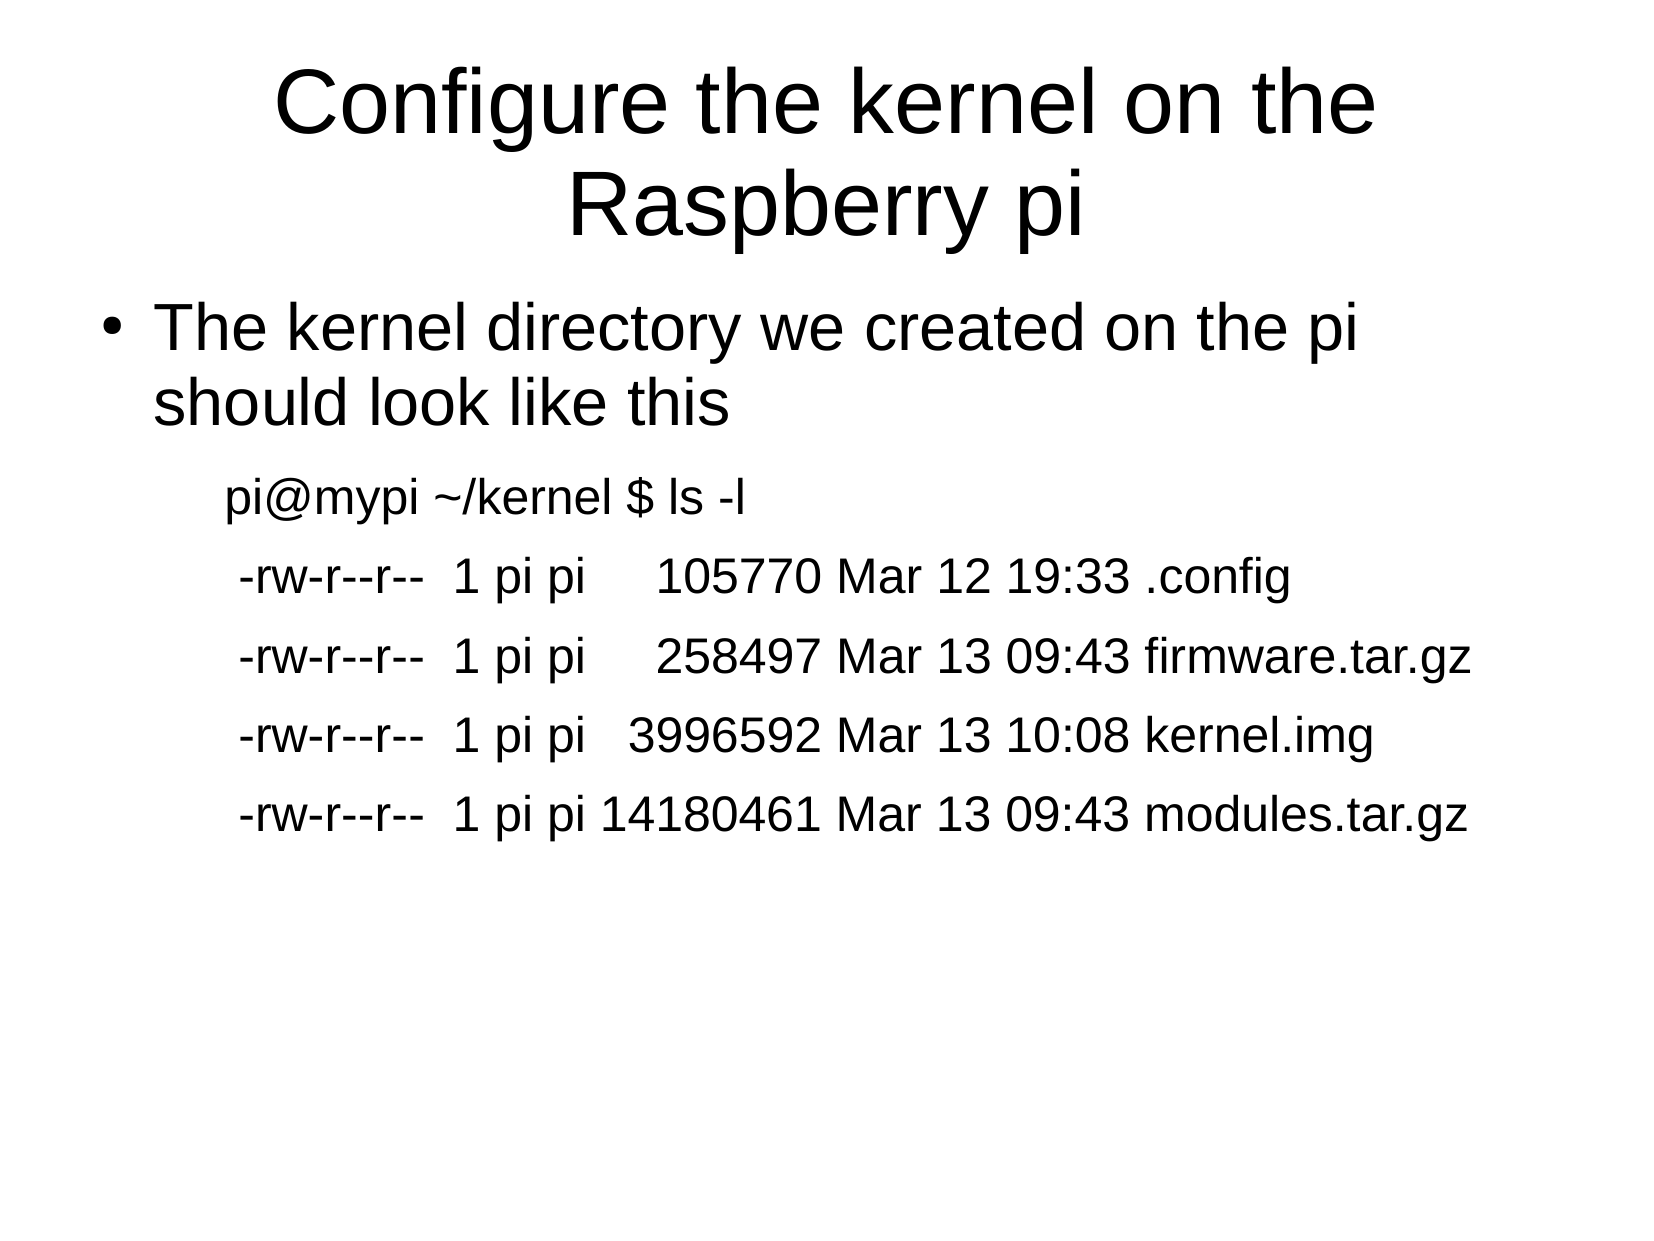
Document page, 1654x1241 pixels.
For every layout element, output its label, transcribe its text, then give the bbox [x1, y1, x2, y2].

title Configure the kernel on the Raspberry pi [82, 49, 1571, 257]
list The kernel directory we created on the pi should look like this pi@mypi ~/kernel $ ls -l -rw-r--r-- 1 pi pi 105770 Mar 12 19:33 .config -rw-r--r-- 1 pi pi 258497 Mar 13 09:43 firmware.tar.gz -rw-r--r-- 1 pi pi 3996592 Mar 13 10:08 kernel.img -rw-r--r-- 1 pi pi 14180461 Mar 13 09:43 modules.tar.gz [82, 290, 1571, 1010]
